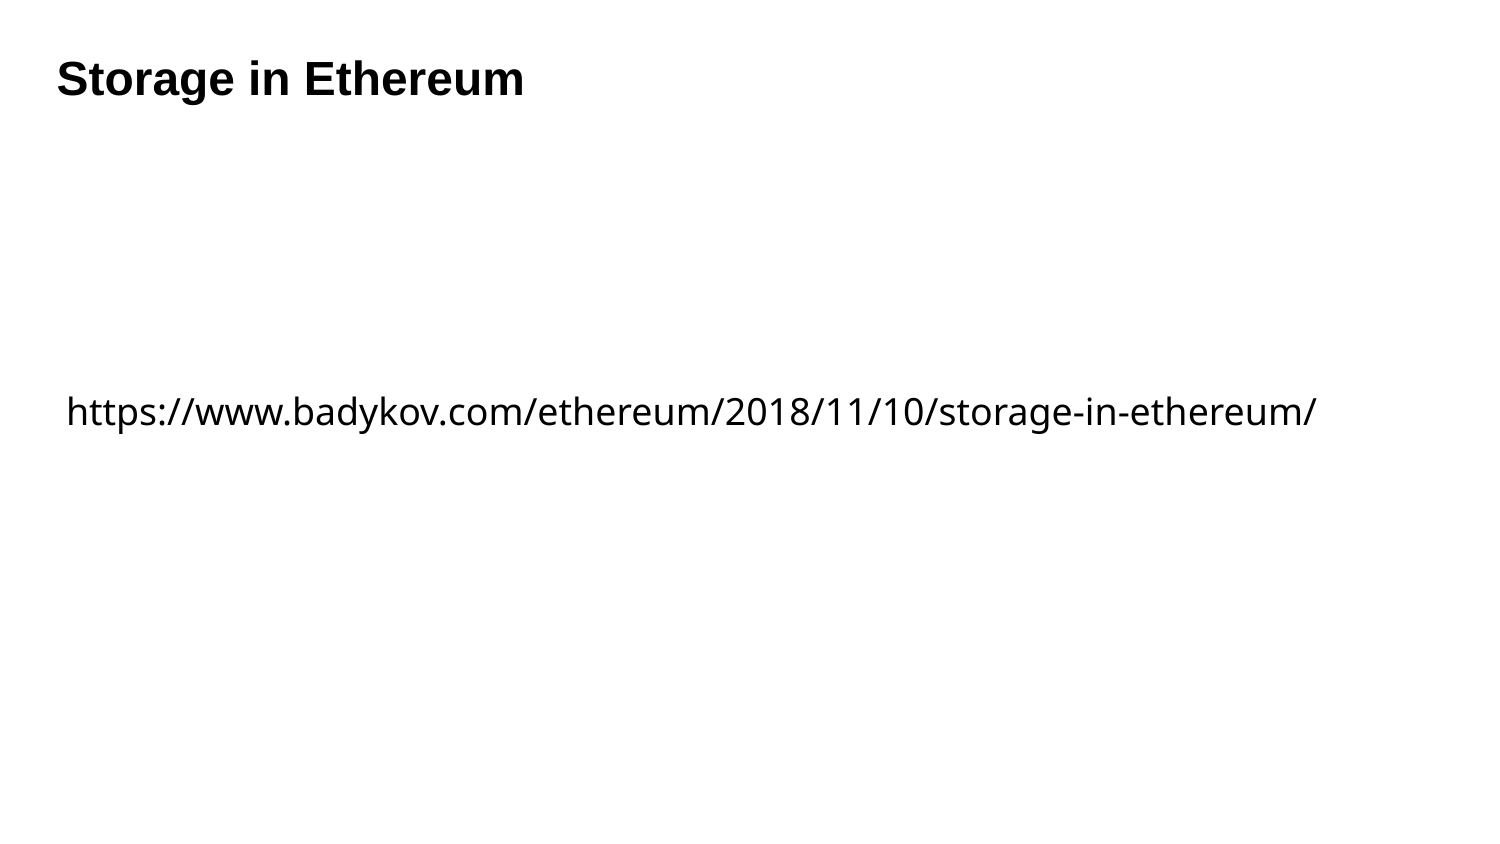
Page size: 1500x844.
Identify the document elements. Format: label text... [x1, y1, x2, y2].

list https://www.badykov.com/ethereum/2018/11/10/storage-in-ethereum/ [51, 365, 1449, 750]
title Storage in Ethereum [41, 23, 1440, 92]
